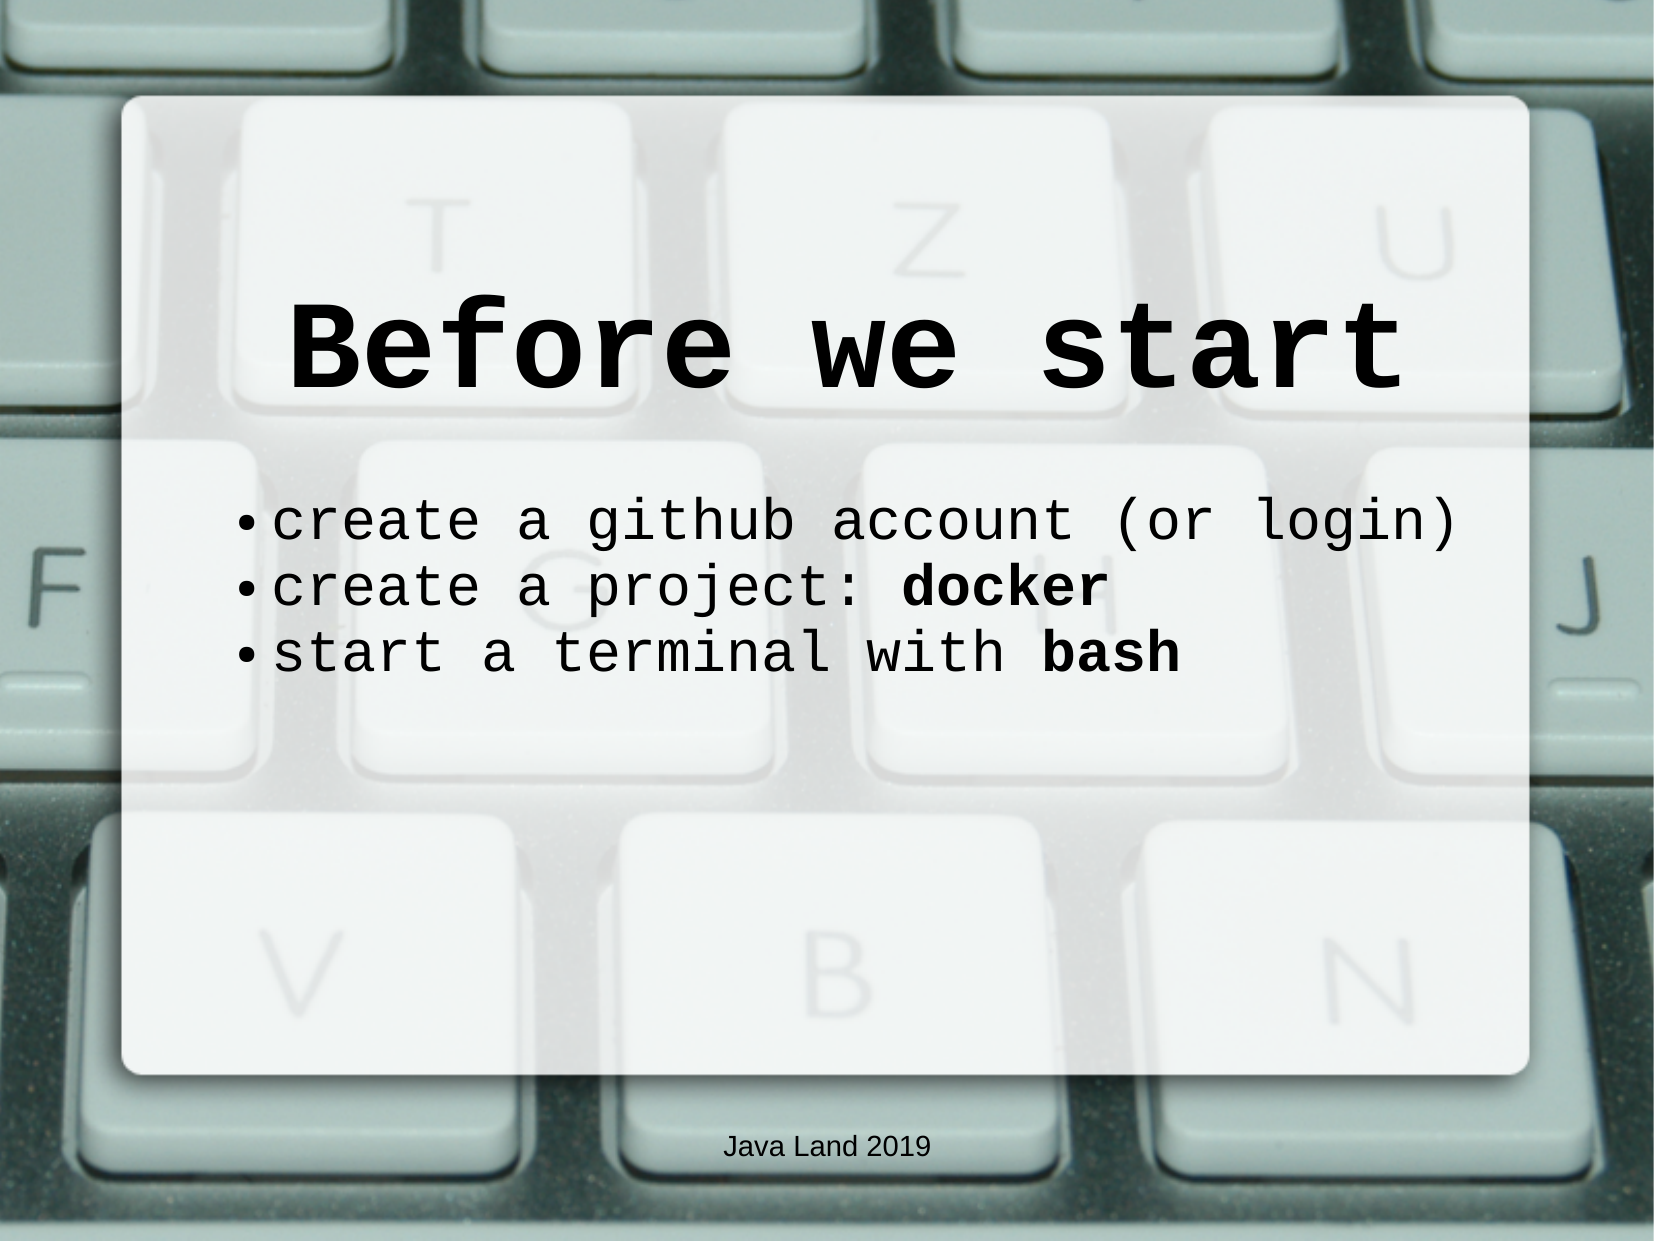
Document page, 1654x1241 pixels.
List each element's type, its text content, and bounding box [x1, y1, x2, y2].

picture [0, 0, 1654, 1241]
title [0, 0, 1156, 225]
text_box Before we start create a github account (or login) create a project: docker start a terminal with bash [236, 283, 1498, 1108]
